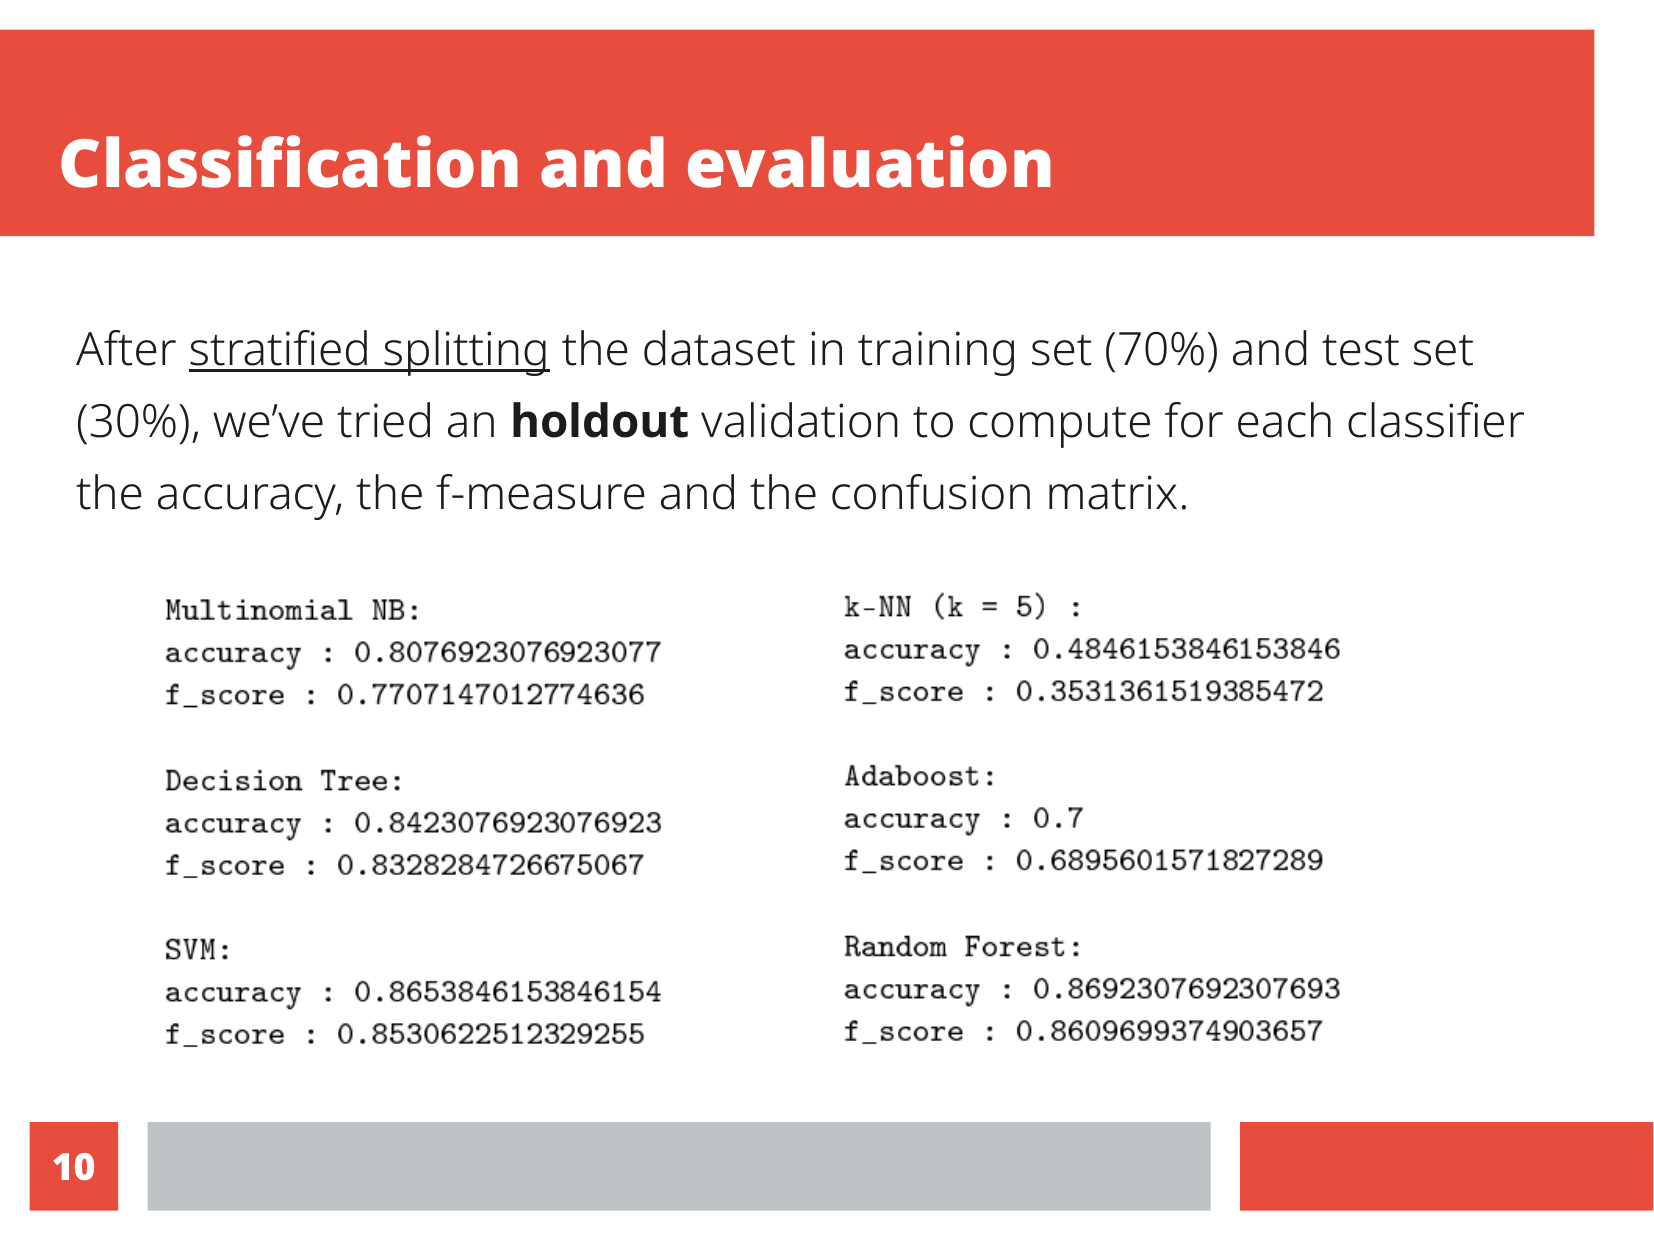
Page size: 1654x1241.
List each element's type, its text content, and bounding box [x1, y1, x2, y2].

picture [143, 584, 697, 1069]
text_box After stratified splitting the dataset in training set (70%) and test set (30%), we’ve tried an holdout validation to compute for each classifier the accuracy, the f-measure and the confusion matrix. [76, 307, 1560, 910]
picture [825, 579, 1360, 1077]
title Classification and evaluation [59, 59, 1595, 207]
